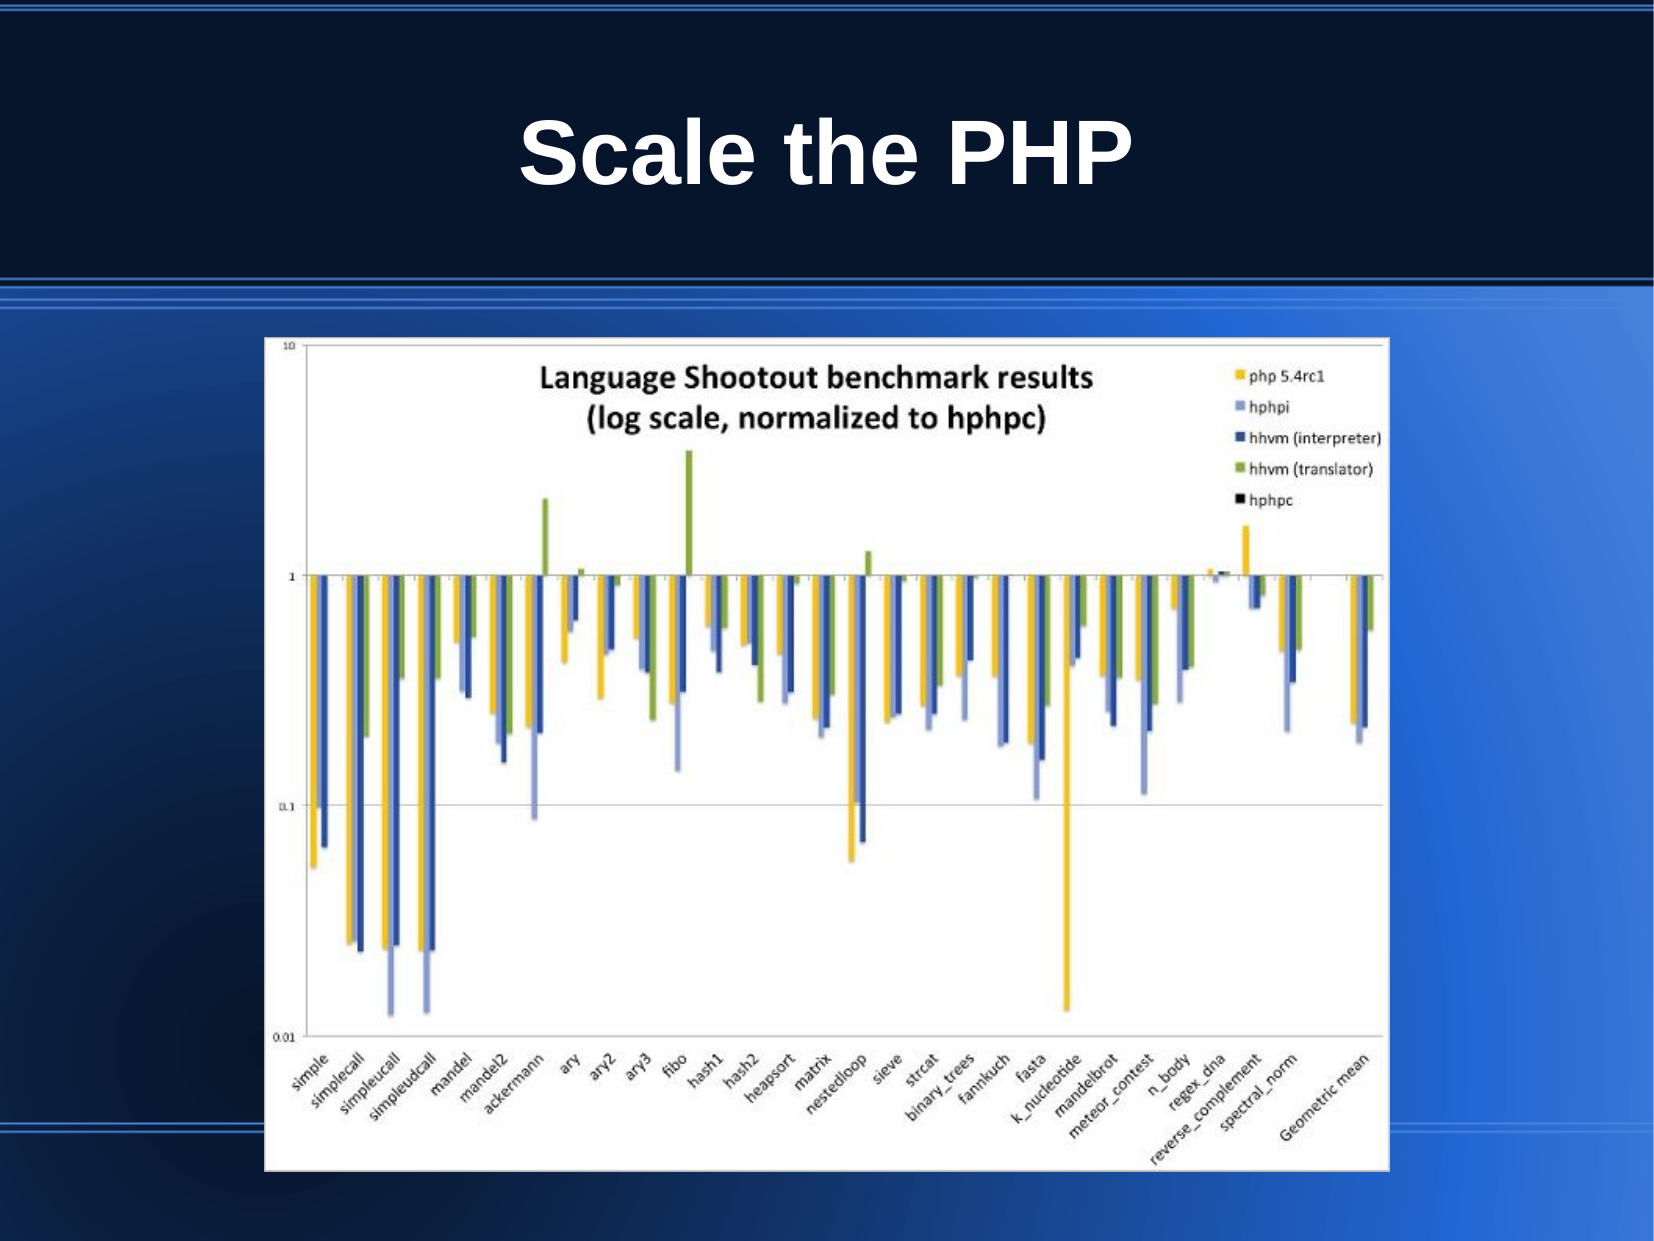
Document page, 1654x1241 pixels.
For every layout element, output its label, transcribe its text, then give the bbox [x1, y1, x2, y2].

title Scale the PHP [82, 49, 1571, 257]
picture [0, 0, 1654, 1241]
